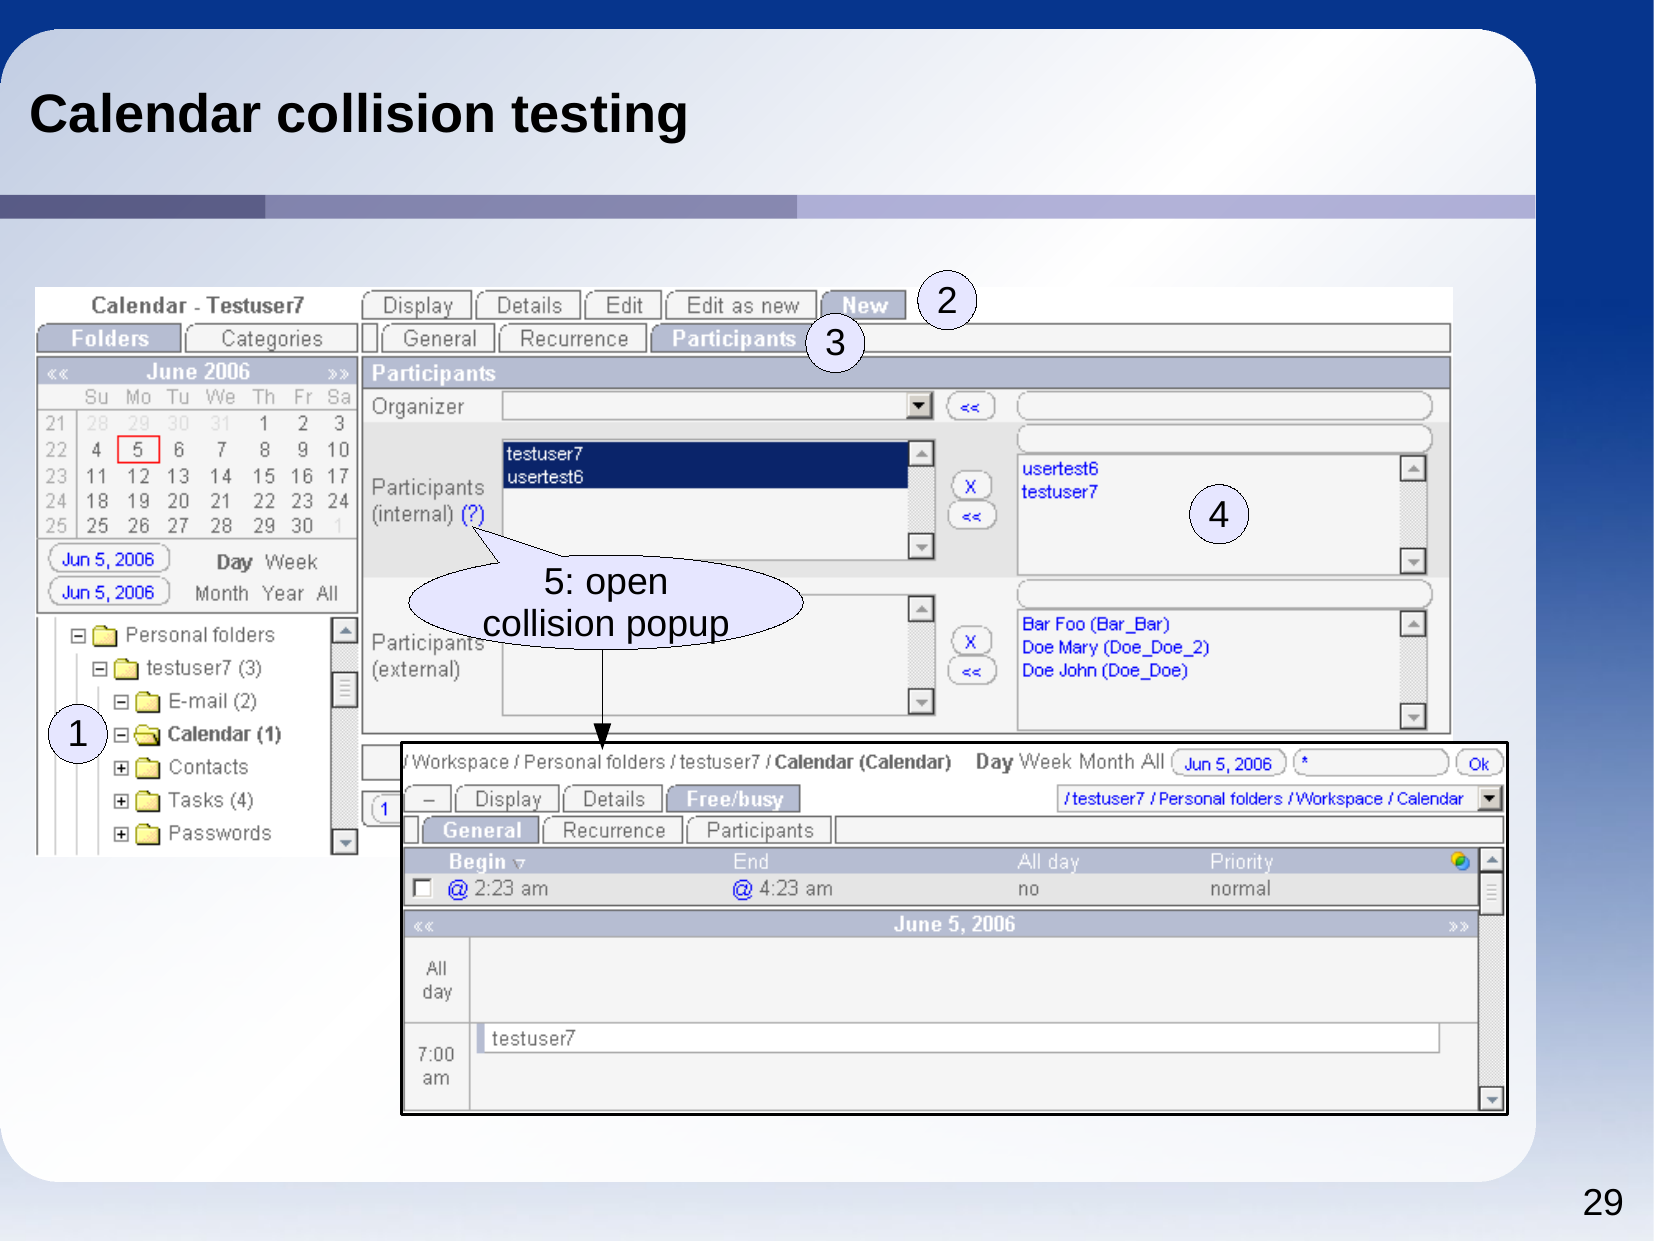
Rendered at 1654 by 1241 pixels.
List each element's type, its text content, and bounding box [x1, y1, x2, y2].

text_box 1 [48, 704, 108, 764]
title Calendar collision testing [29, 49, 1506, 178]
text_box 3 [805, 313, 865, 373]
picture [0, 0, 1654, 1241]
text_box 2 [917, 270, 977, 330]
picture [402, 744, 1506, 1113]
text_box 4 [1189, 484, 1249, 544]
text_box 5: open collision popup [408, 526, 804, 650]
picture [35, 287, 1453, 857]
